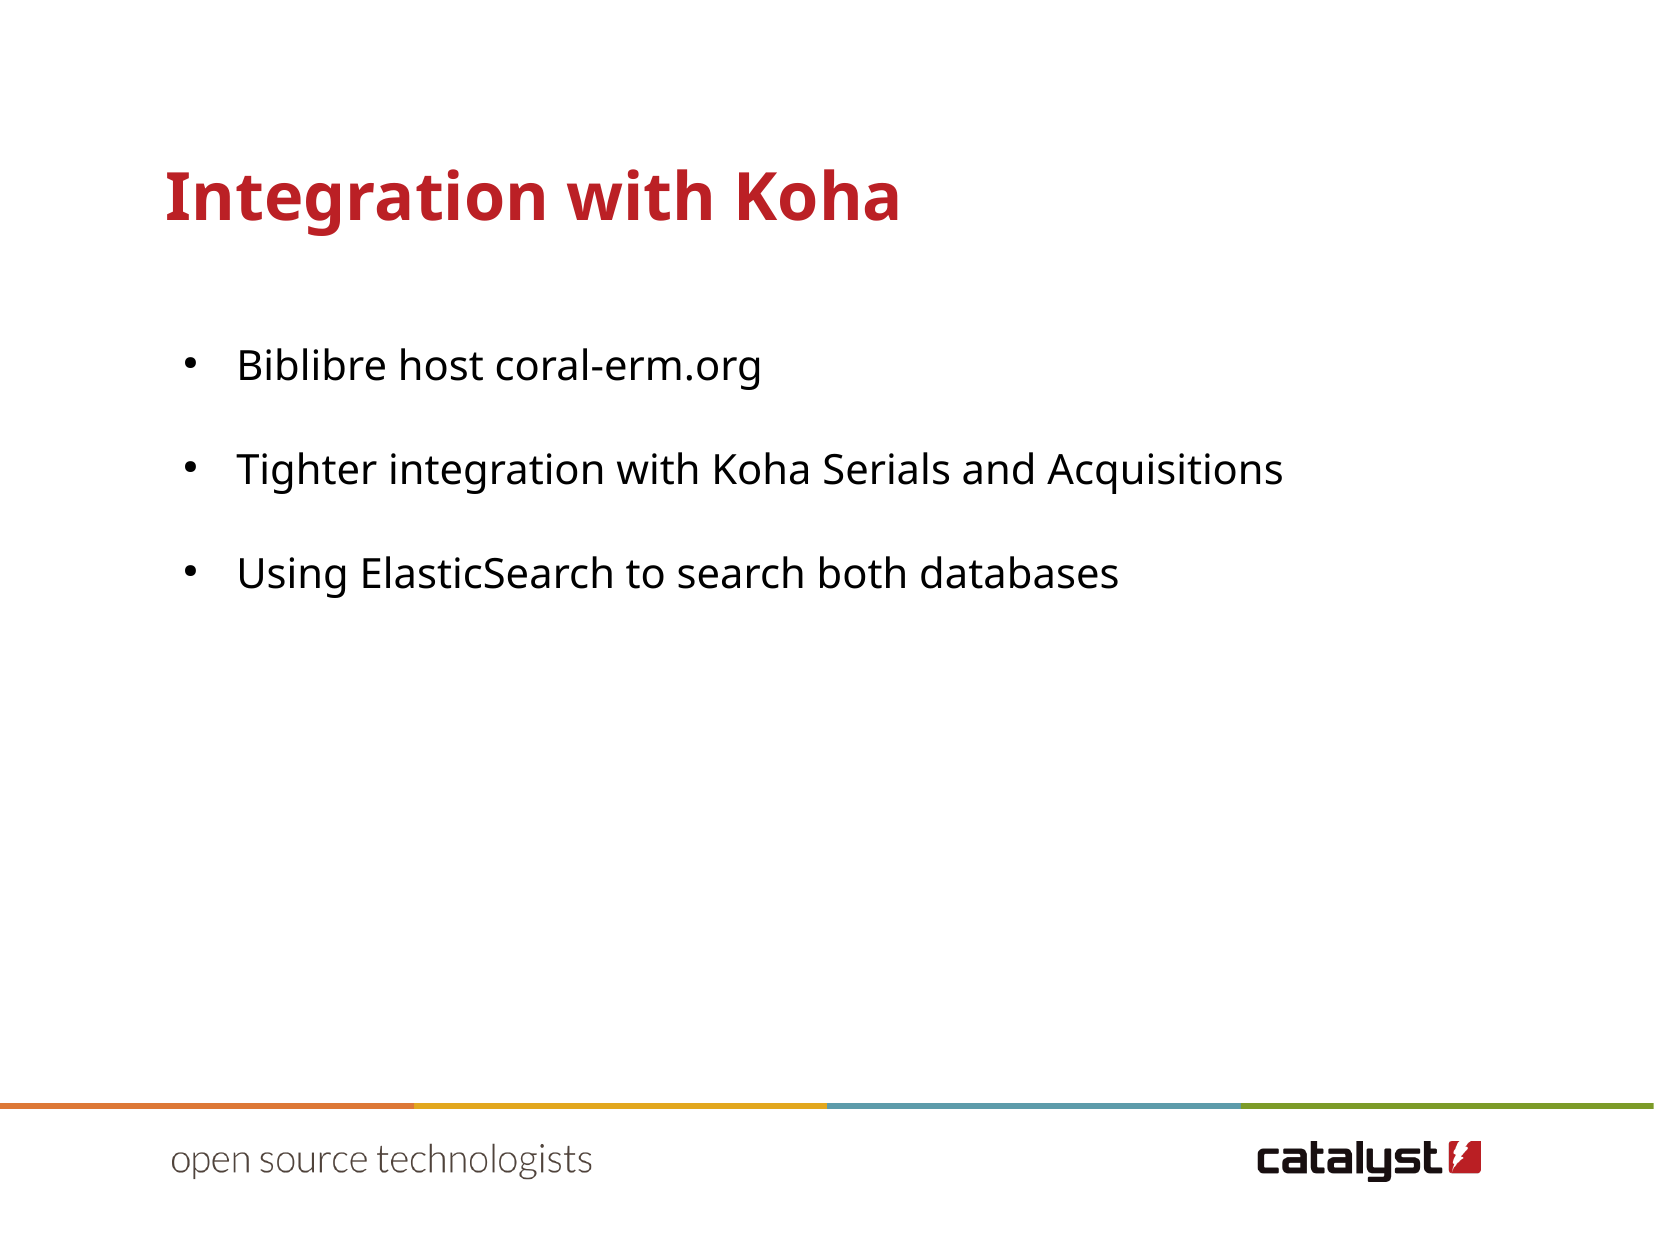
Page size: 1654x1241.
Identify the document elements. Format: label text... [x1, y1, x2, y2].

list Biblibre host coral-erm.org Tighter integration with Koha Serials and Acquisitions Using ElasticSearch to search both databases [165, 307, 1489, 1027]
title Integration with Koha [165, 90, 1489, 298]
picture [0, 1103, 1654, 1182]
